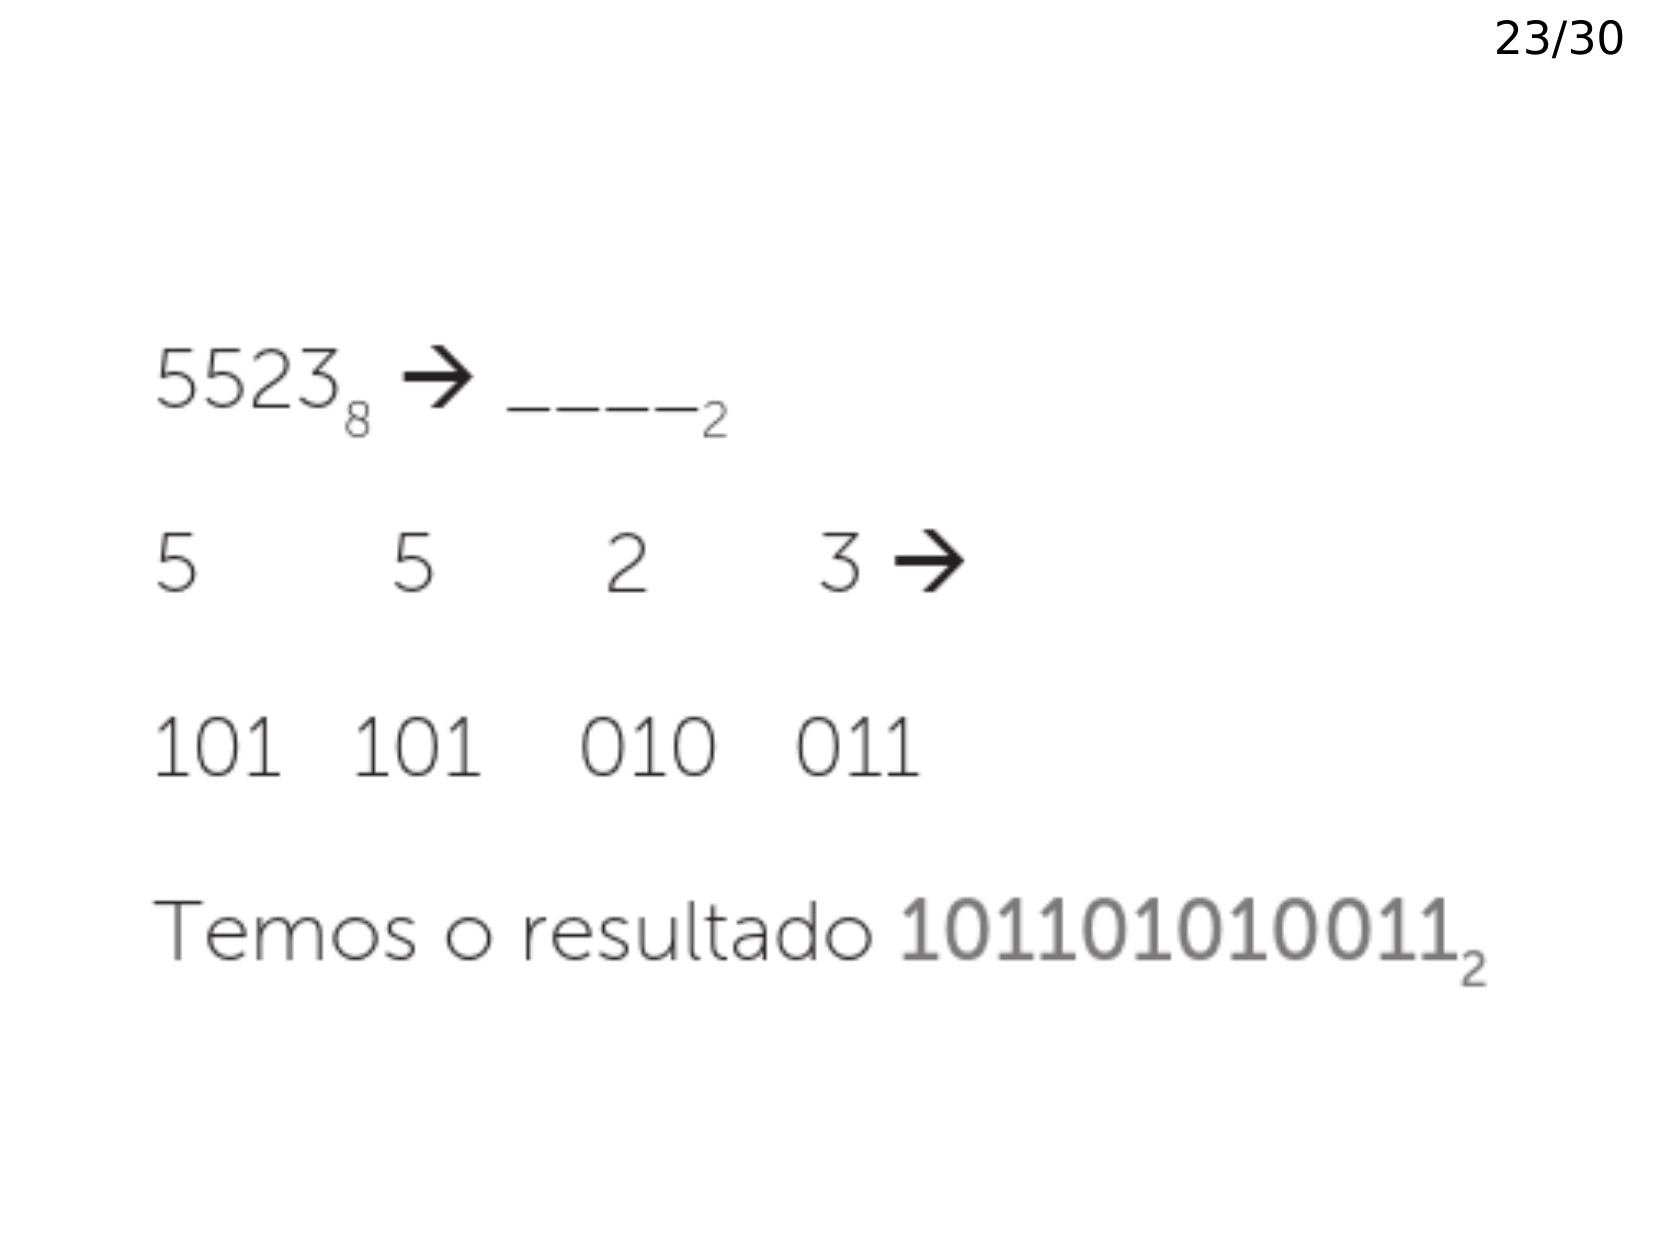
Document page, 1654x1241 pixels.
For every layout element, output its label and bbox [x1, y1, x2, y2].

picture [146, 330, 1501, 1004]
